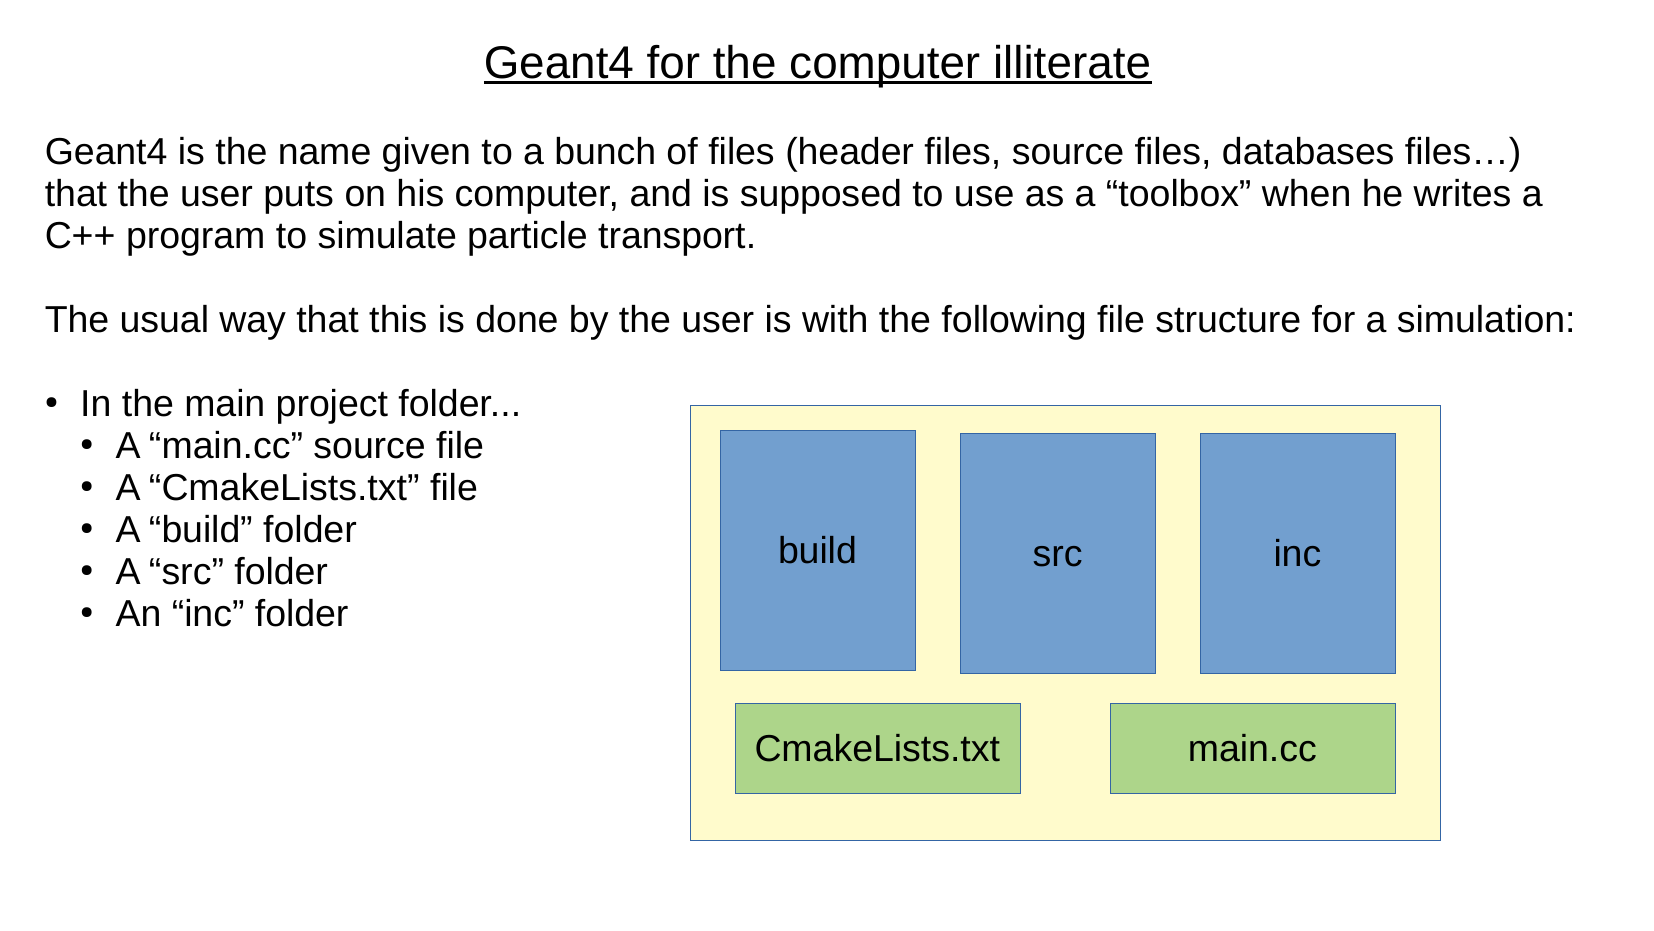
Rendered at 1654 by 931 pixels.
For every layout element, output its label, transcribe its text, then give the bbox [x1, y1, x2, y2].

text_box Geant4 for the computer illiterate Geant4 is the name given to a bunch of files (header files, source files, databases files…) that the user puts on his computer, and is supposed to use as a “toolbox” when he writes a C++ program to simulate particle transport. The usual way that this is done by the user is with the following file structure for a simulation: In the main project folder... A “main.cc” source file A “CmakeLists.txt” file A “build” folder A “src” folder An “inc” folder [30, 30, 1606, 642]
text_box CmakeLists.txt [735, 703, 1021, 794]
text_box src [960, 433, 1156, 674]
text_box inc [1200, 433, 1396, 674]
text_box build [720, 430, 916, 671]
text_box [690, 405, 1441, 841]
text_box main.cc [1110, 703, 1396, 794]
